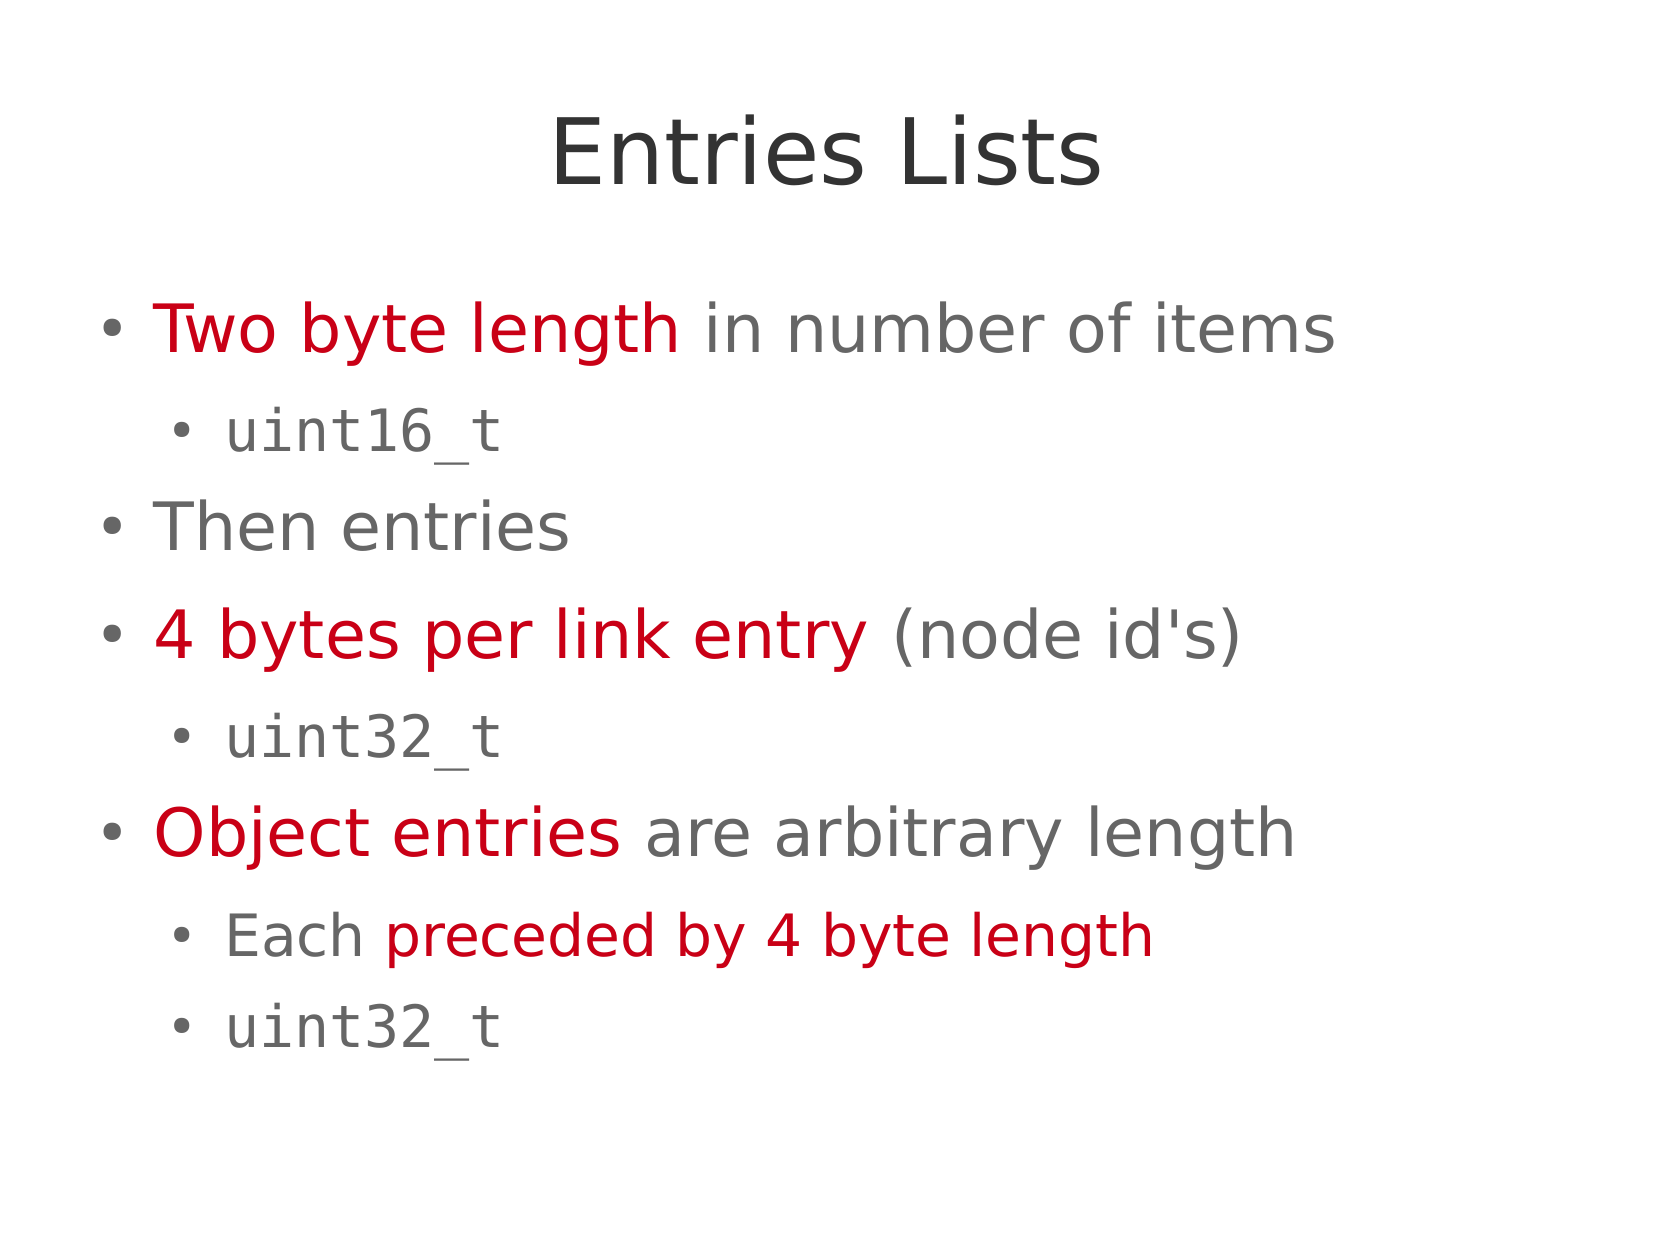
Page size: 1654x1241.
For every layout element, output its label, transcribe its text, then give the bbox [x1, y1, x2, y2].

list Two byte length in number of items uint16_t Then entries 4 bytes per link entry (node id's) uint32_t Object entries are arbitrary length Each preceded by 4 byte length uint32_t [82, 290, 1571, 1109]
title Entries Lists [82, 56, 1571, 250]
